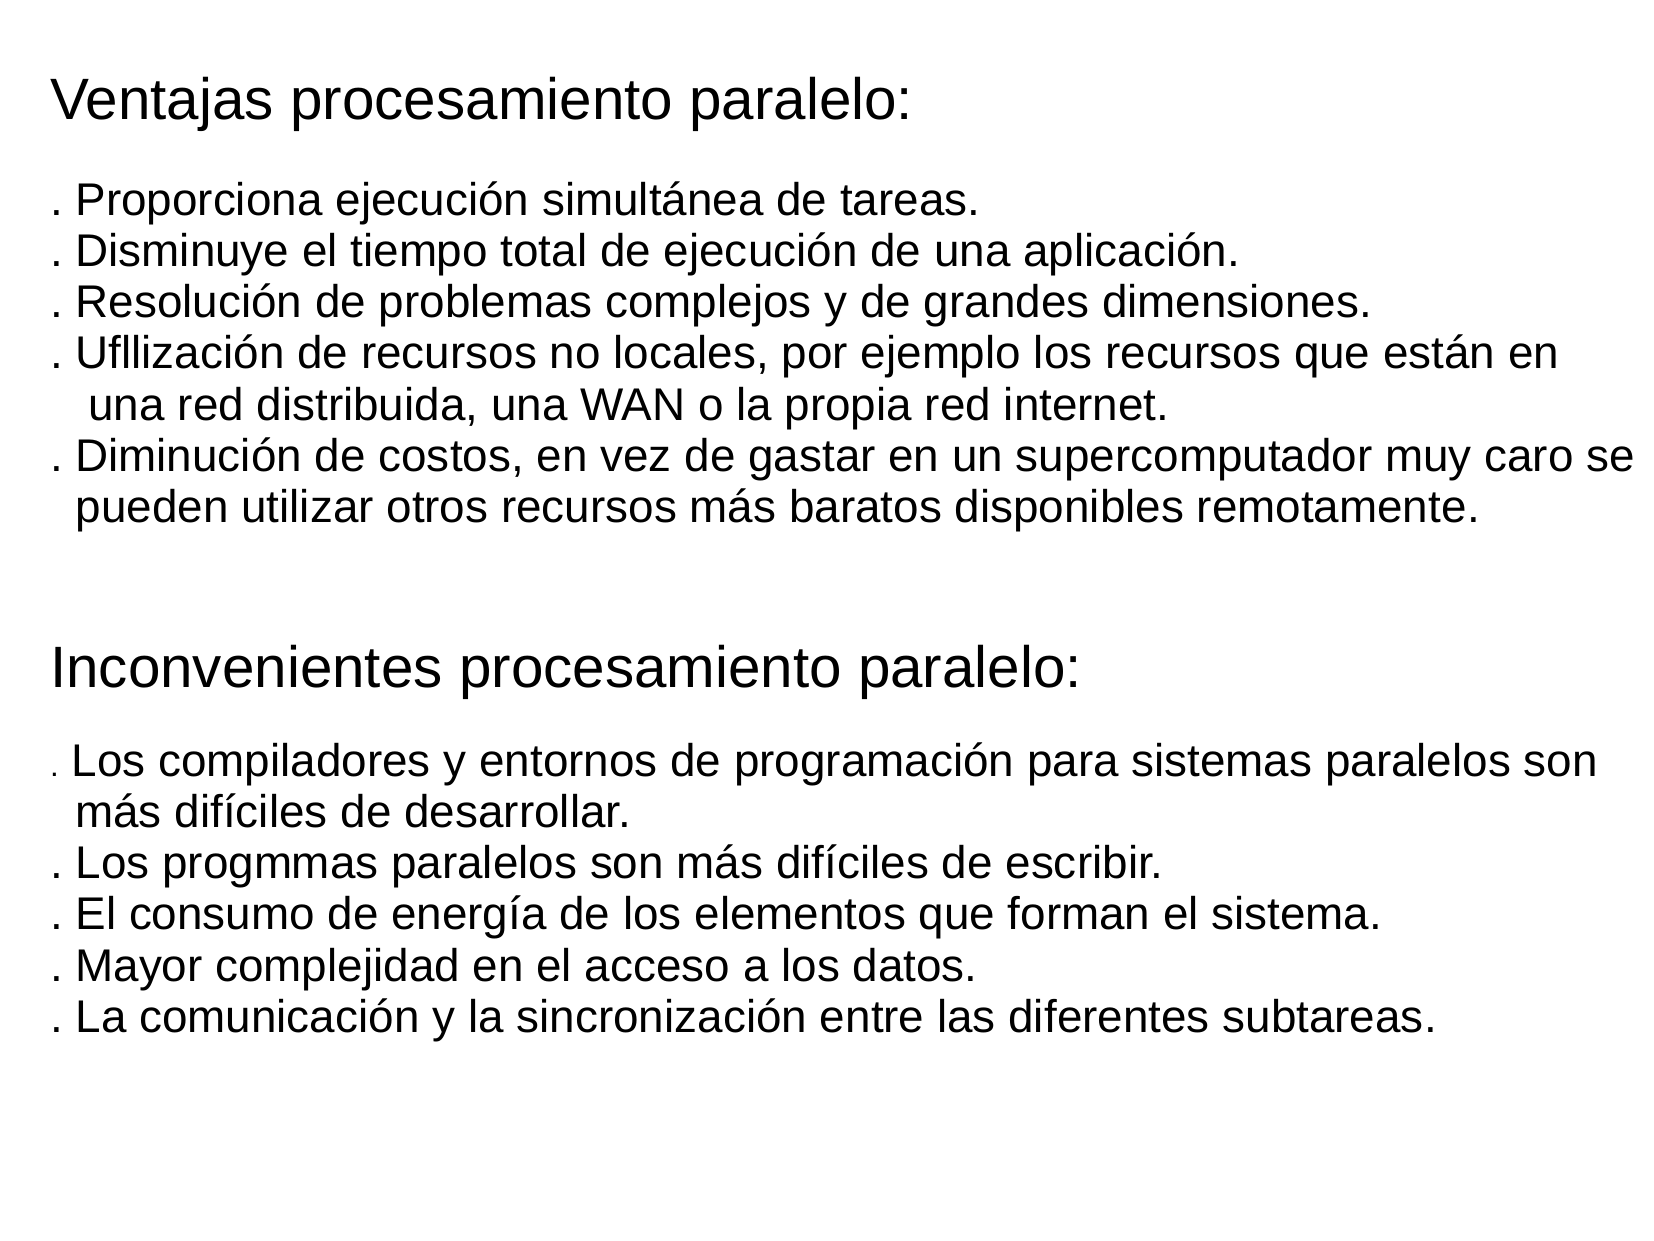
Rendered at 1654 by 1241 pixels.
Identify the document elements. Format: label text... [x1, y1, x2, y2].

text_box Ventajas procesamiento paralelo: . Proporciona ejecución simultánea de tareas. . Disminuye el tiempo total de ejecución de una aplicación. . Resolución de problemas complejos y de grandes dimensiones. . Ufllización de recursos no locales, por ejemplo los recursos que están en una red distribuida, una WAN o la propia red internet. . Diminución de costos, en vez de gastar en un supercomputador muy caro se pueden utilizar otros recursos más baratos disponibles remotamente. Inconvenientes procesamiento paralelo: . Los compiladores y entornos de programación para sistemas paralelos son más difíciles de desarrollar. . Los progmmas paralelos son más difíciles de escribir. . El consumo de energía de los elementos que forman el sistema. . Mayor complejidad en el acceso a los datos. . La comunicación y la sincronización entre las diferentes subtareas. [35, 59, 1654, 1241]
